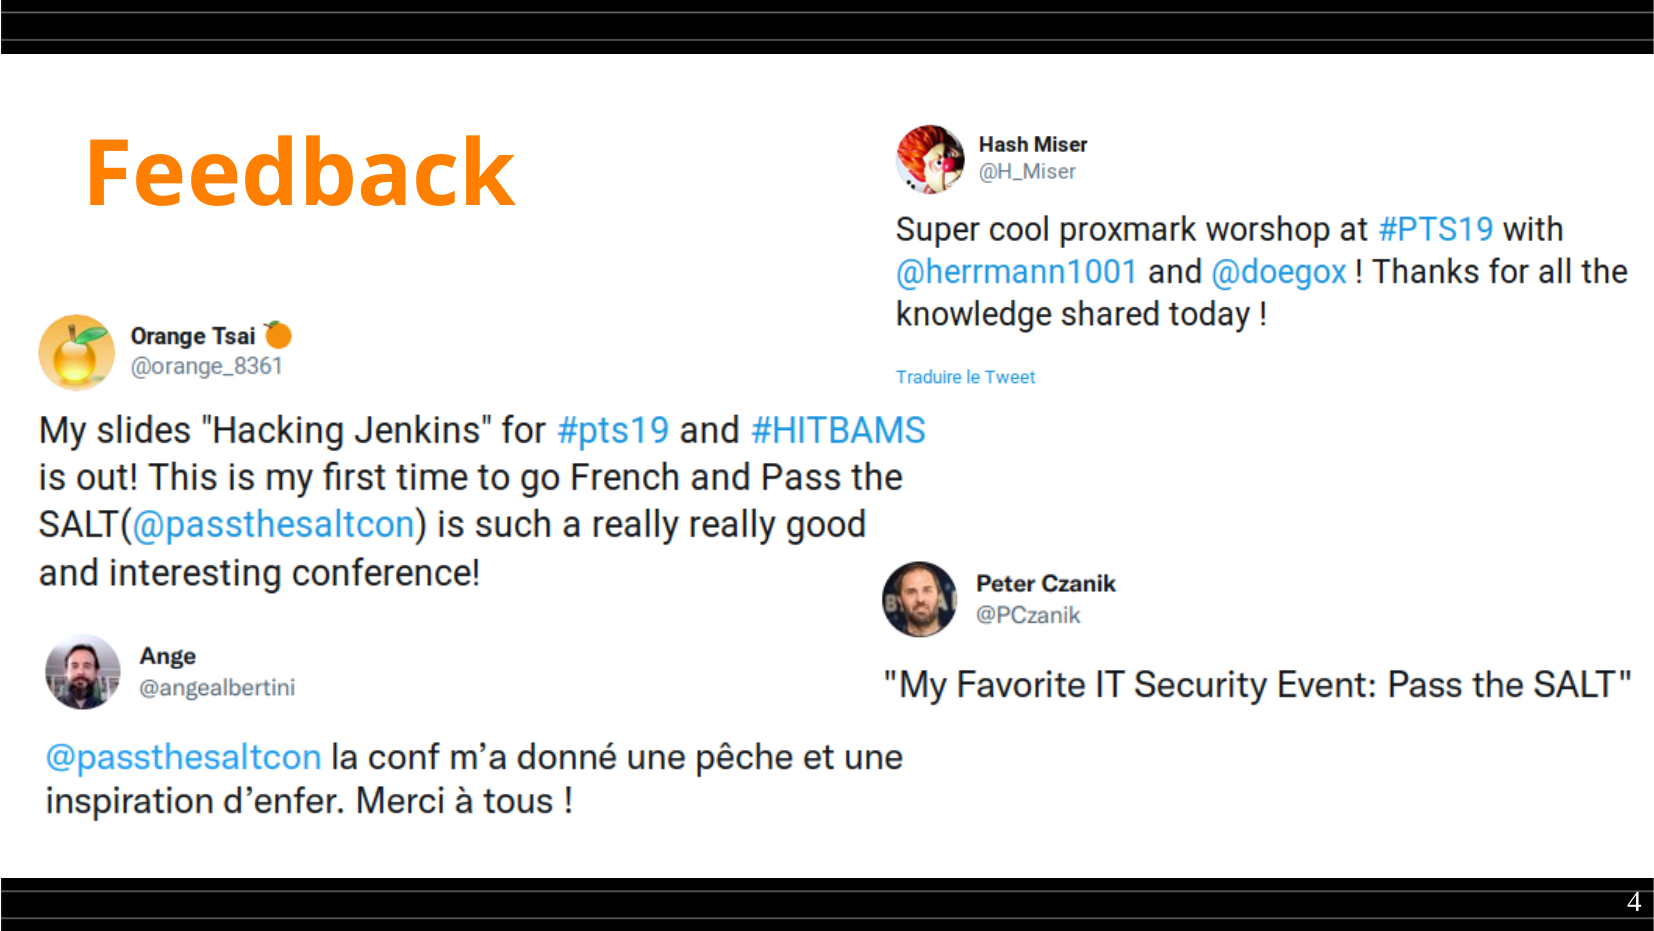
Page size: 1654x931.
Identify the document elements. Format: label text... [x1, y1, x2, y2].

picture [1, 0, 1654, 54]
picture [16, 111, 1652, 851]
picture [1, 878, 1654, 931]
title Feedback [82, 92, 1571, 249]
